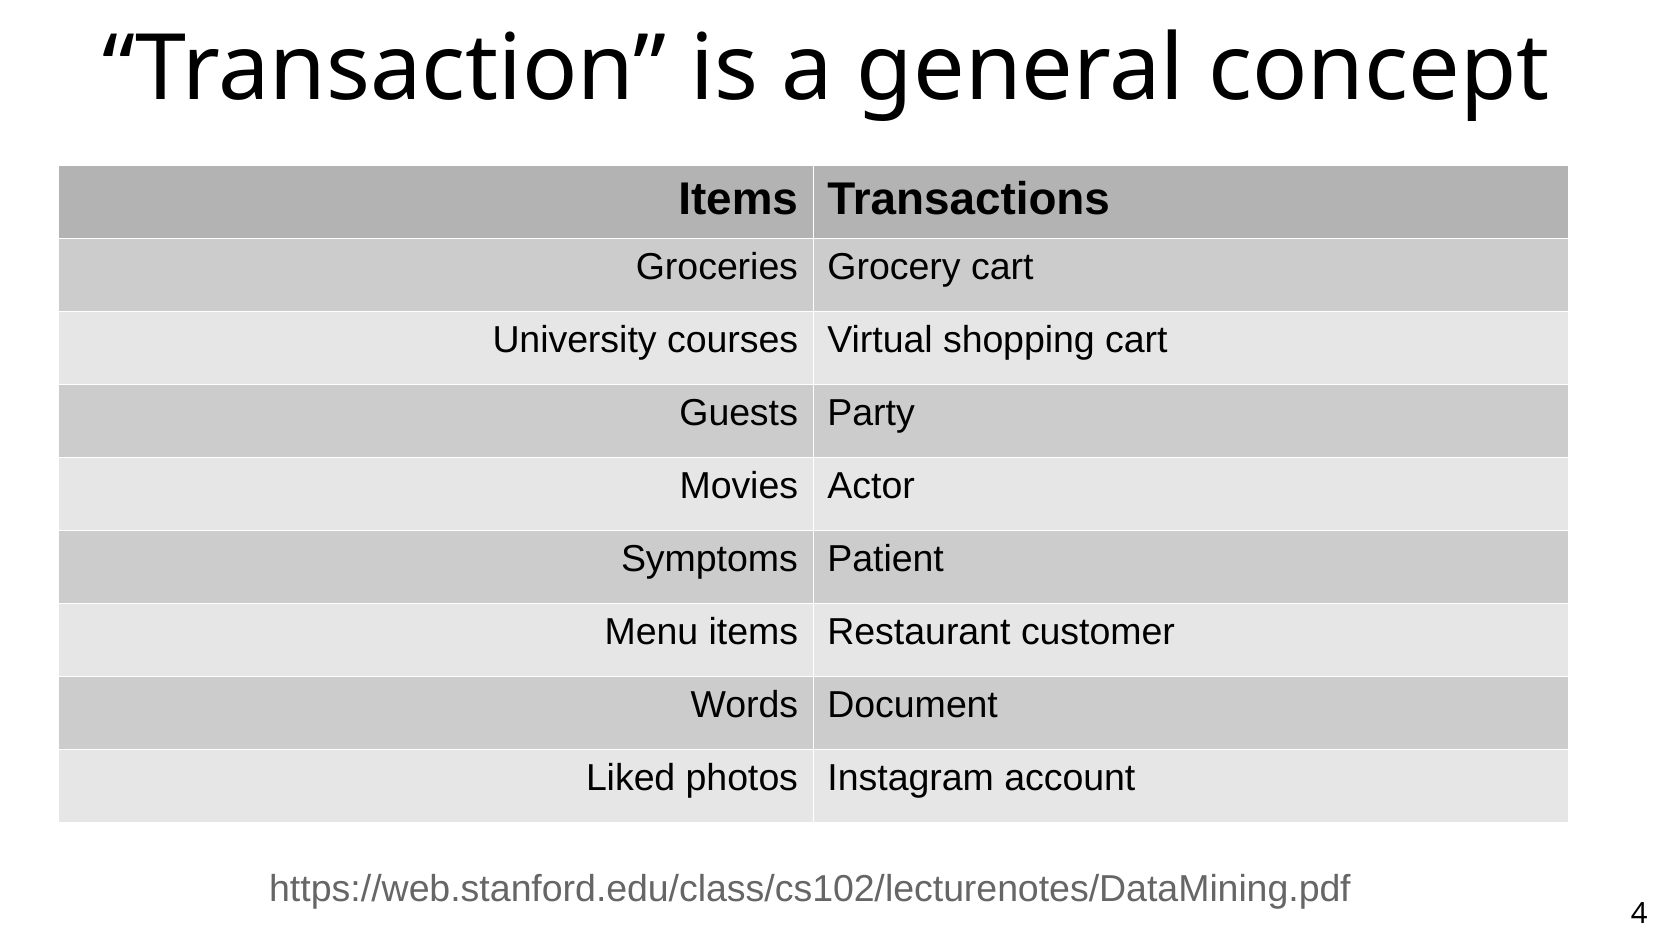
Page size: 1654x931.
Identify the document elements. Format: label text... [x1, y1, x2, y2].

table_cell Party [814, 385, 1568, 457]
title “Transaction” is a general concept [82, 1, 1571, 128]
table_cell Virtual shopping cart [814, 312, 1568, 384]
table_cell Movies [59, 458, 813, 530]
table_cell University courses [59, 312, 813, 384]
table_header Transactions [814, 166, 1568, 238]
table_cell Guests [59, 385, 813, 457]
table_cell Restaurant customer [814, 604, 1568, 676]
table_cell Menu items [59, 604, 813, 676]
table_cell Instagram account [814, 750, 1568, 822]
table_cell Symptoms [59, 531, 813, 603]
table_cell Grocery cart [814, 239, 1568, 311]
table_cell Liked photos [59, 750, 813, 822]
table_cell Patient [814, 531, 1568, 603]
text_box https://web.stanford.edu/class/cs102/lecturenotes/DataMining.pdf [254, 859, 1367, 917]
table_cell Groceries [59, 239, 813, 311]
table_cell Words [59, 677, 813, 749]
table_cell Actor [814, 458, 1568, 530]
table_cell Document [814, 677, 1568, 749]
table_header Items [59, 166, 813, 238]
